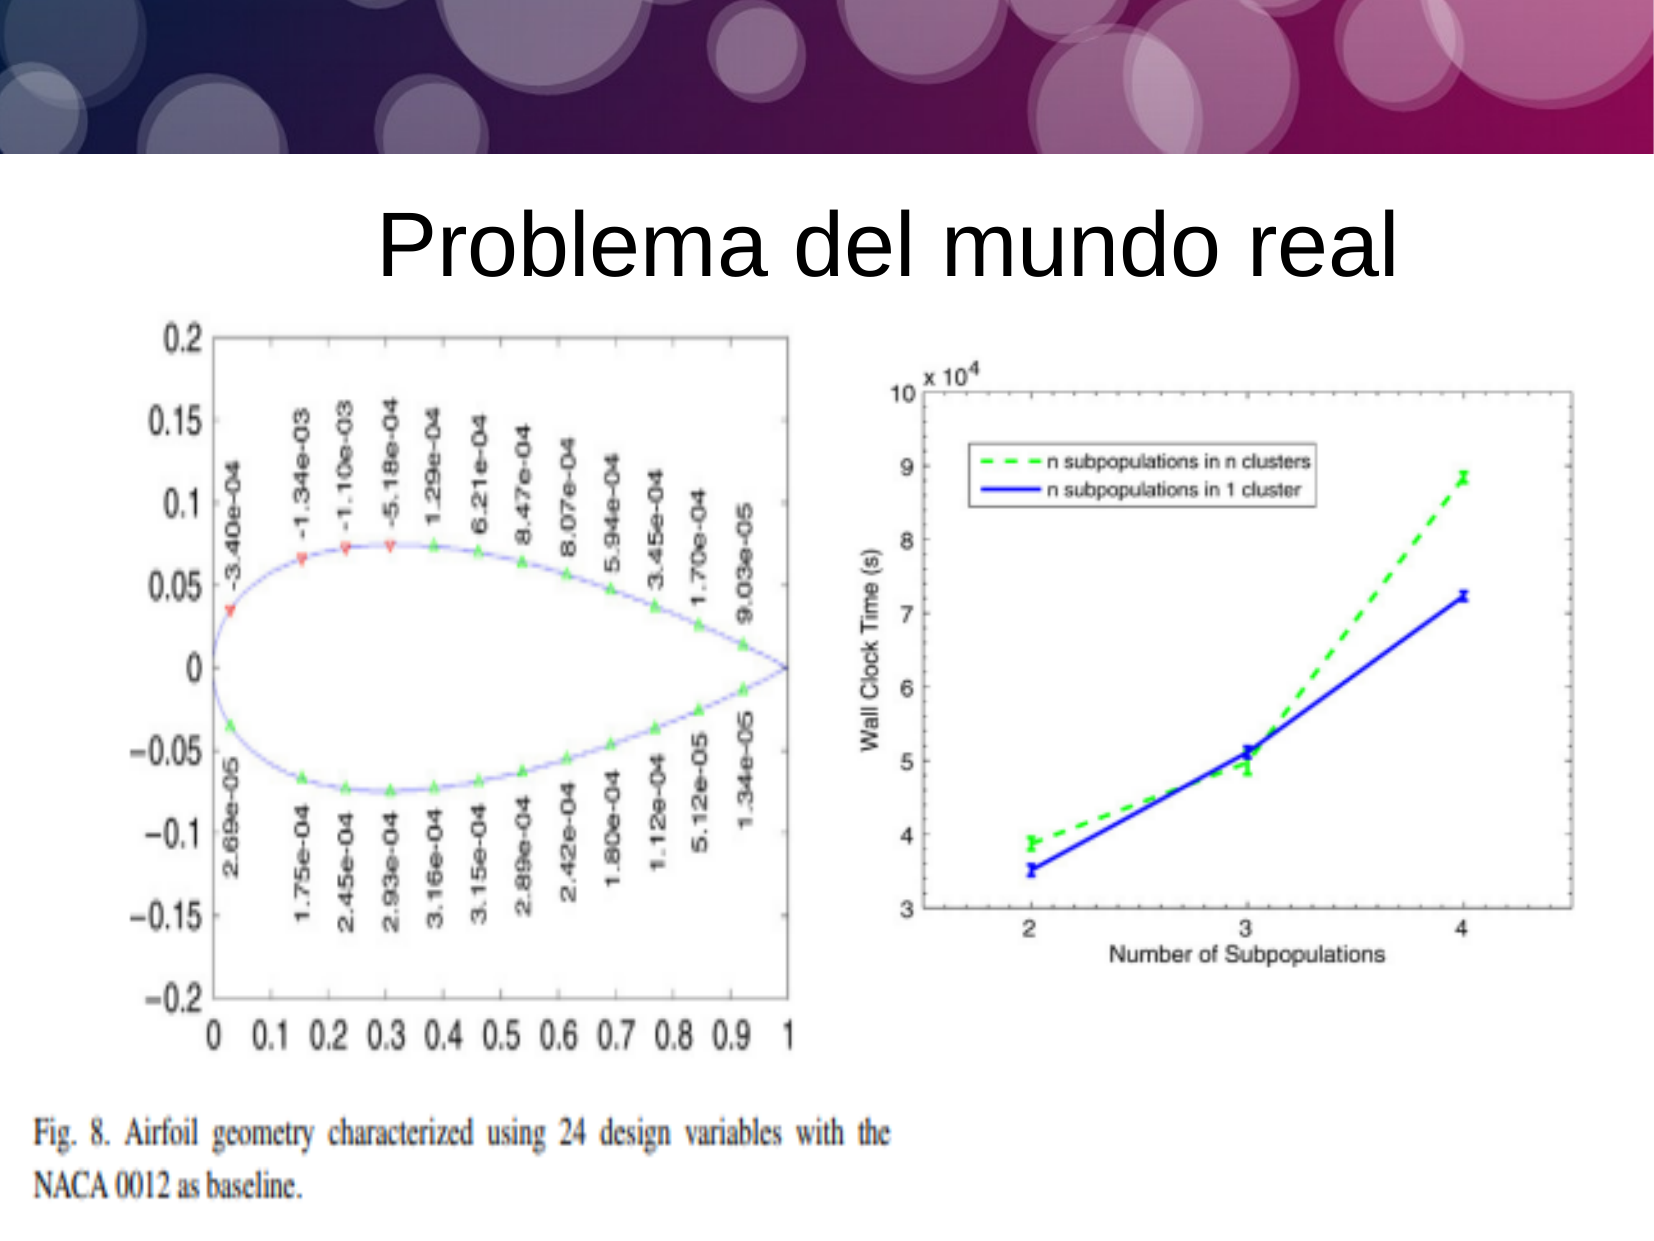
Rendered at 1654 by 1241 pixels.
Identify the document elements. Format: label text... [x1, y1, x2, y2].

picture [0, 0, 1654, 154]
picture [8, 307, 1645, 1241]
title Problema del mundo real [82, 159, 1571, 331]
